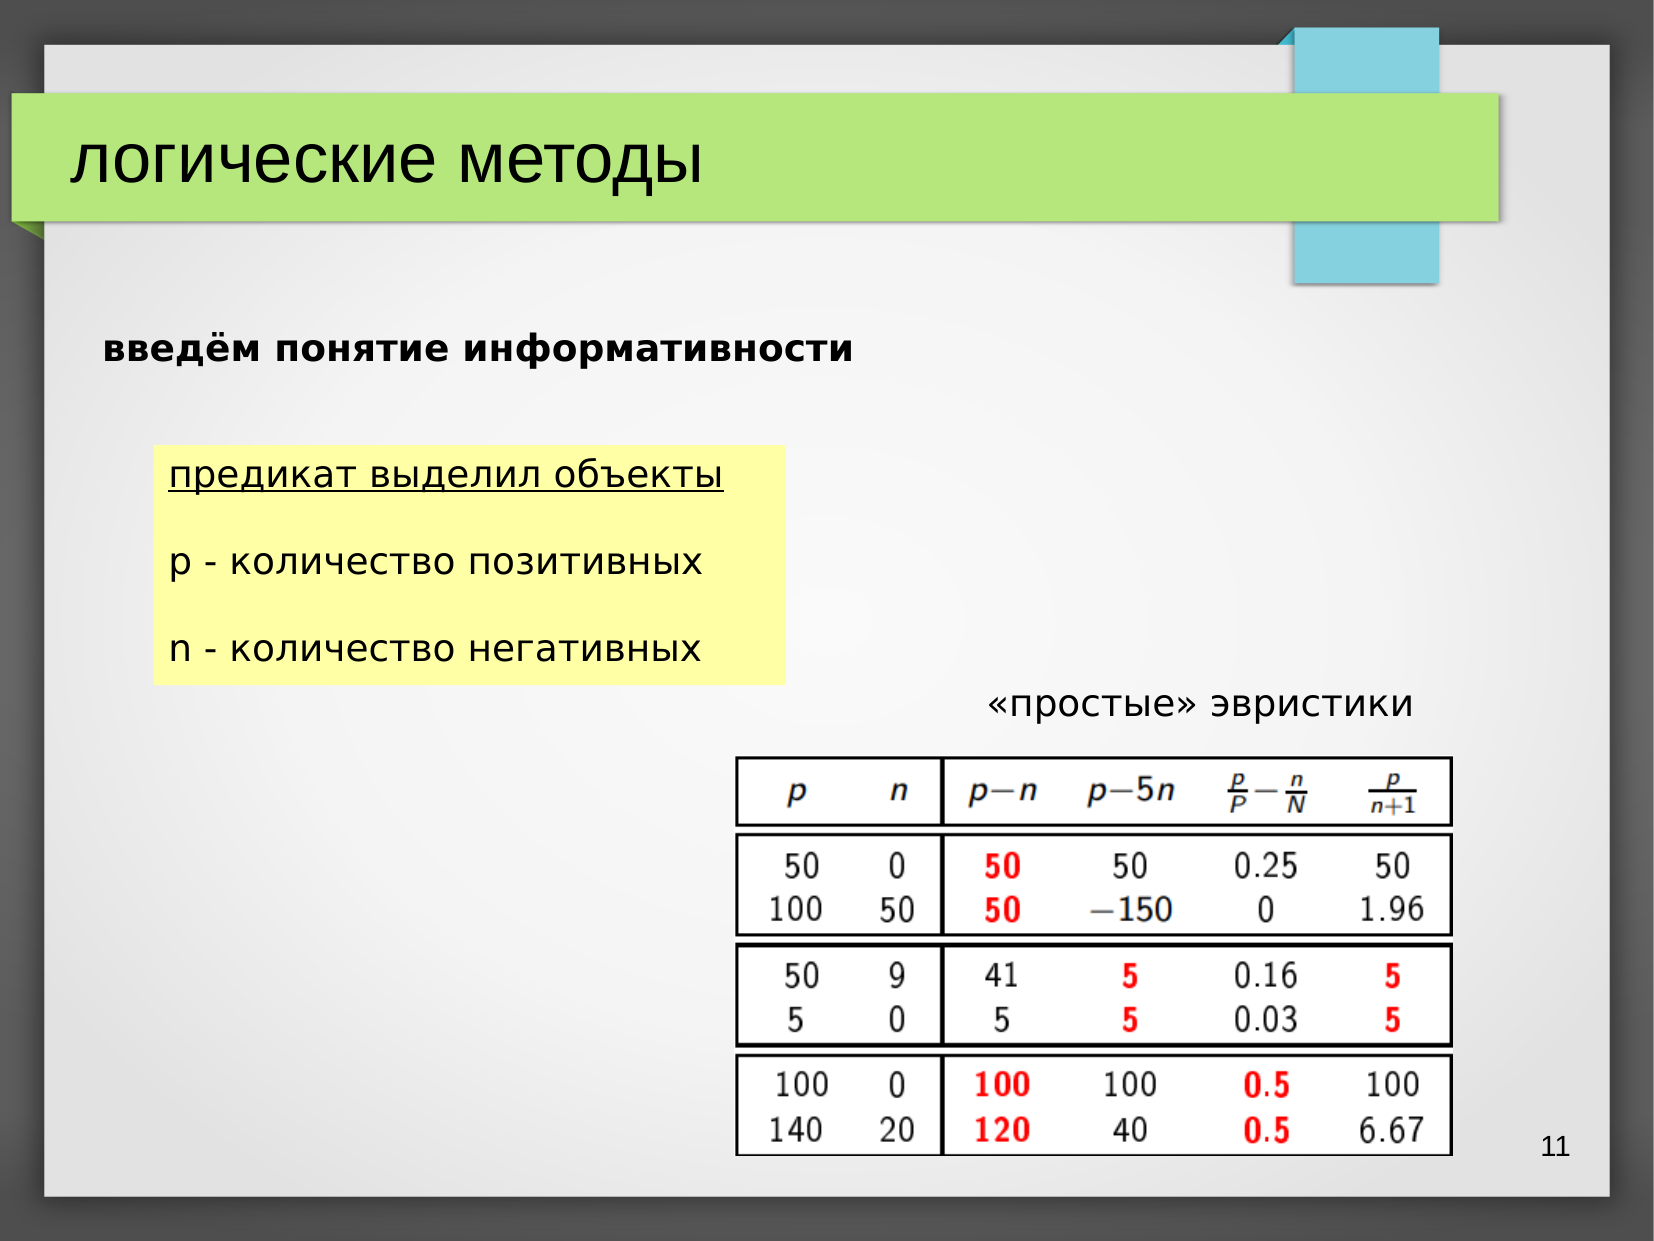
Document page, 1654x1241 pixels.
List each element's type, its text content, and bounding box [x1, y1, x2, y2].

picture [0, 0, 1654, 1241]
title логические методы [70, 118, 1205, 199]
text_box введём понятие информативности [87, 318, 1075, 414]
text_box «простые» эвристики [971, 673, 1430, 733]
text_box предикат выделил объекты p - количество позитивных n - количество негативных [153, 445, 786, 686]
